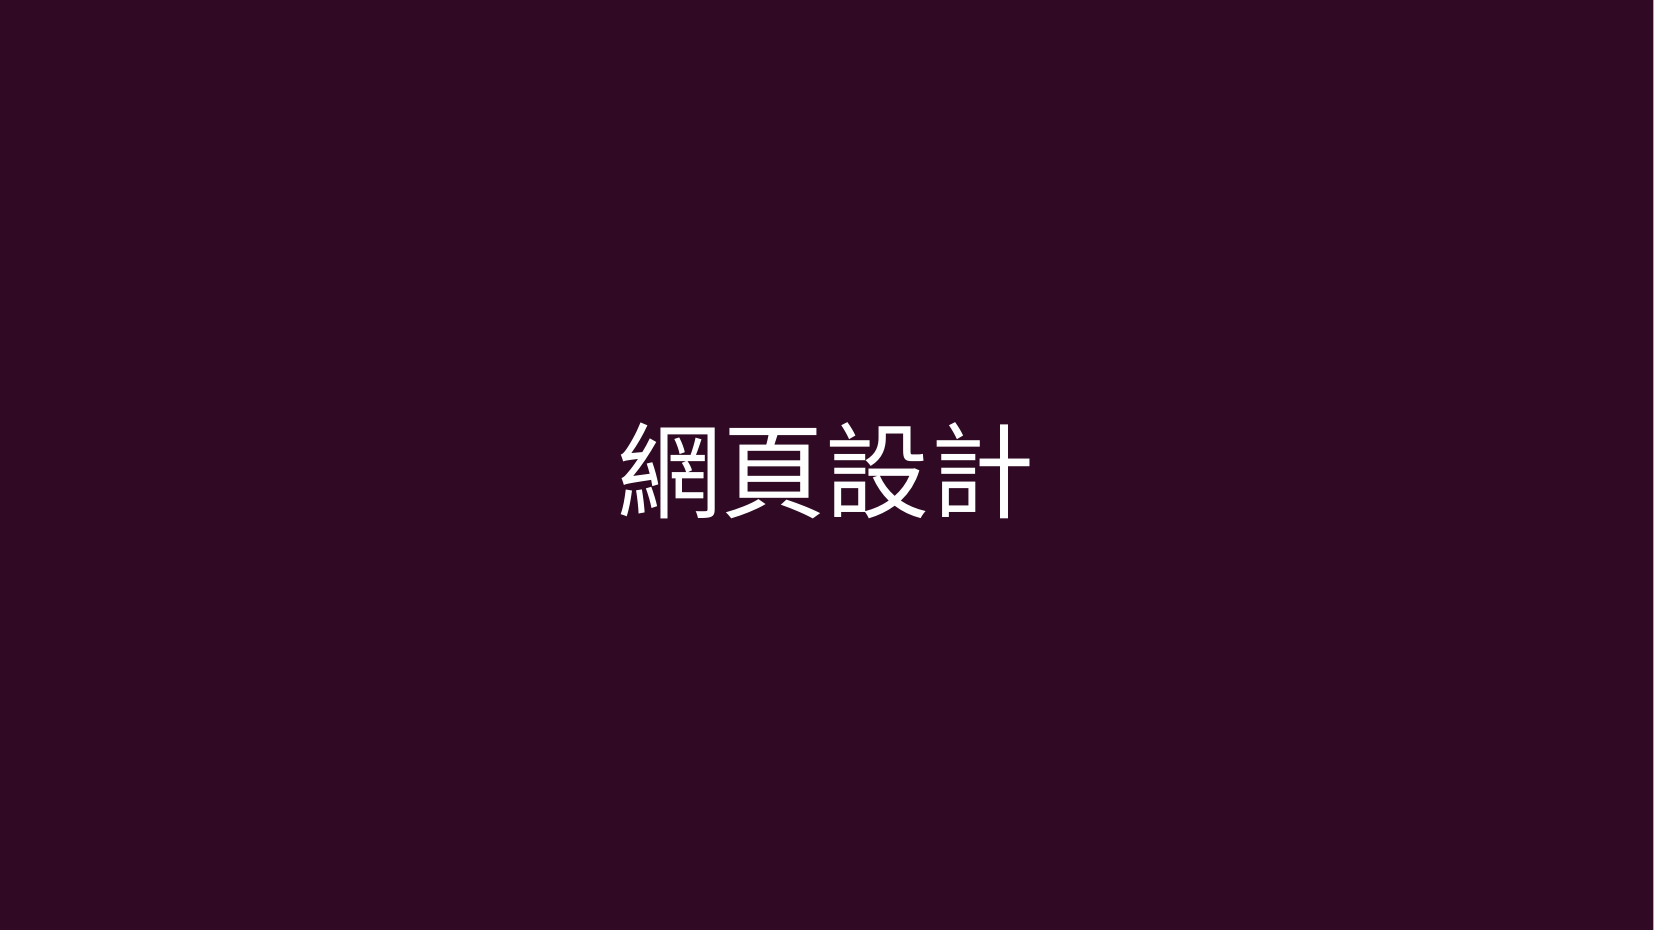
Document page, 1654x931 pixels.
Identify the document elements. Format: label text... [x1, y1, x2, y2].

text_box 網頁設計 [602, 306, 1051, 624]
